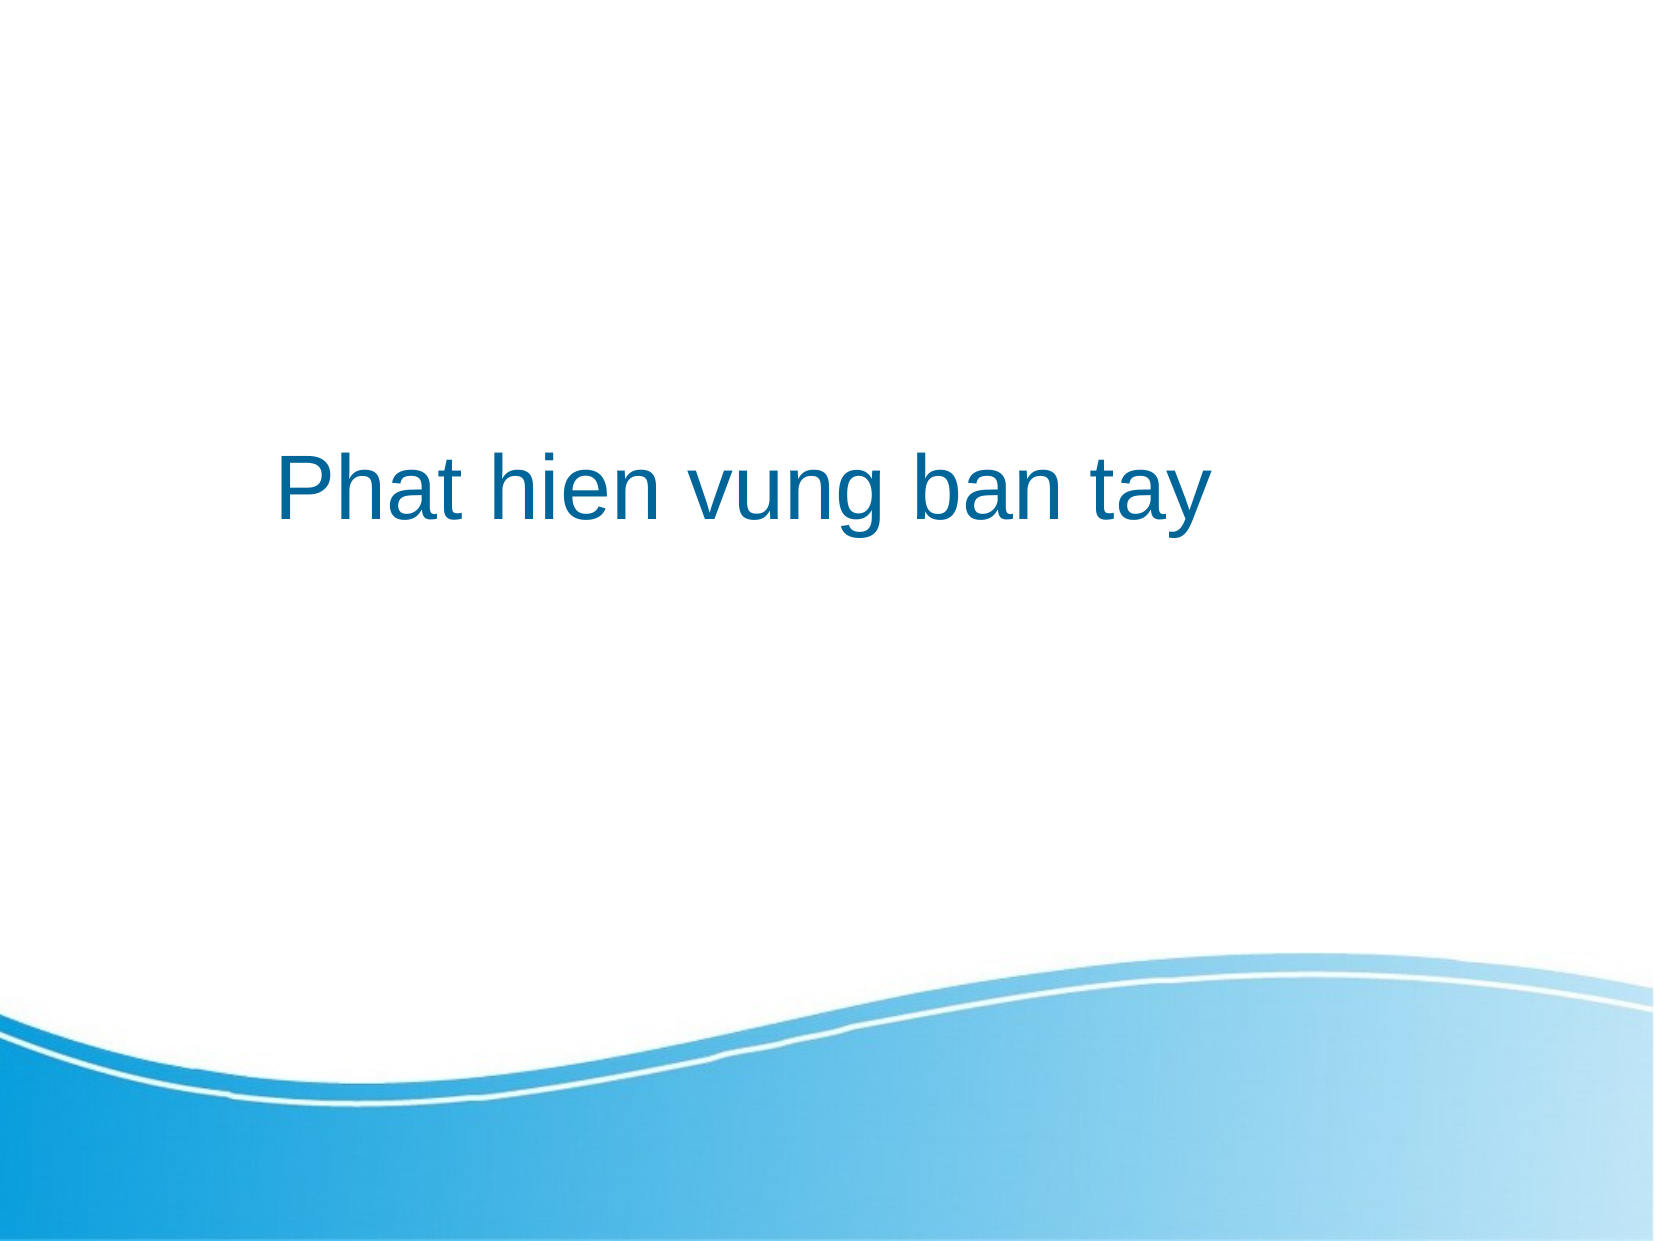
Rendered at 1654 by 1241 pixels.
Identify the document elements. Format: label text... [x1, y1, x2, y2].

picture [0, 952, 1654, 1241]
title Phat hien vung ban tay [0, 384, 1489, 592]
